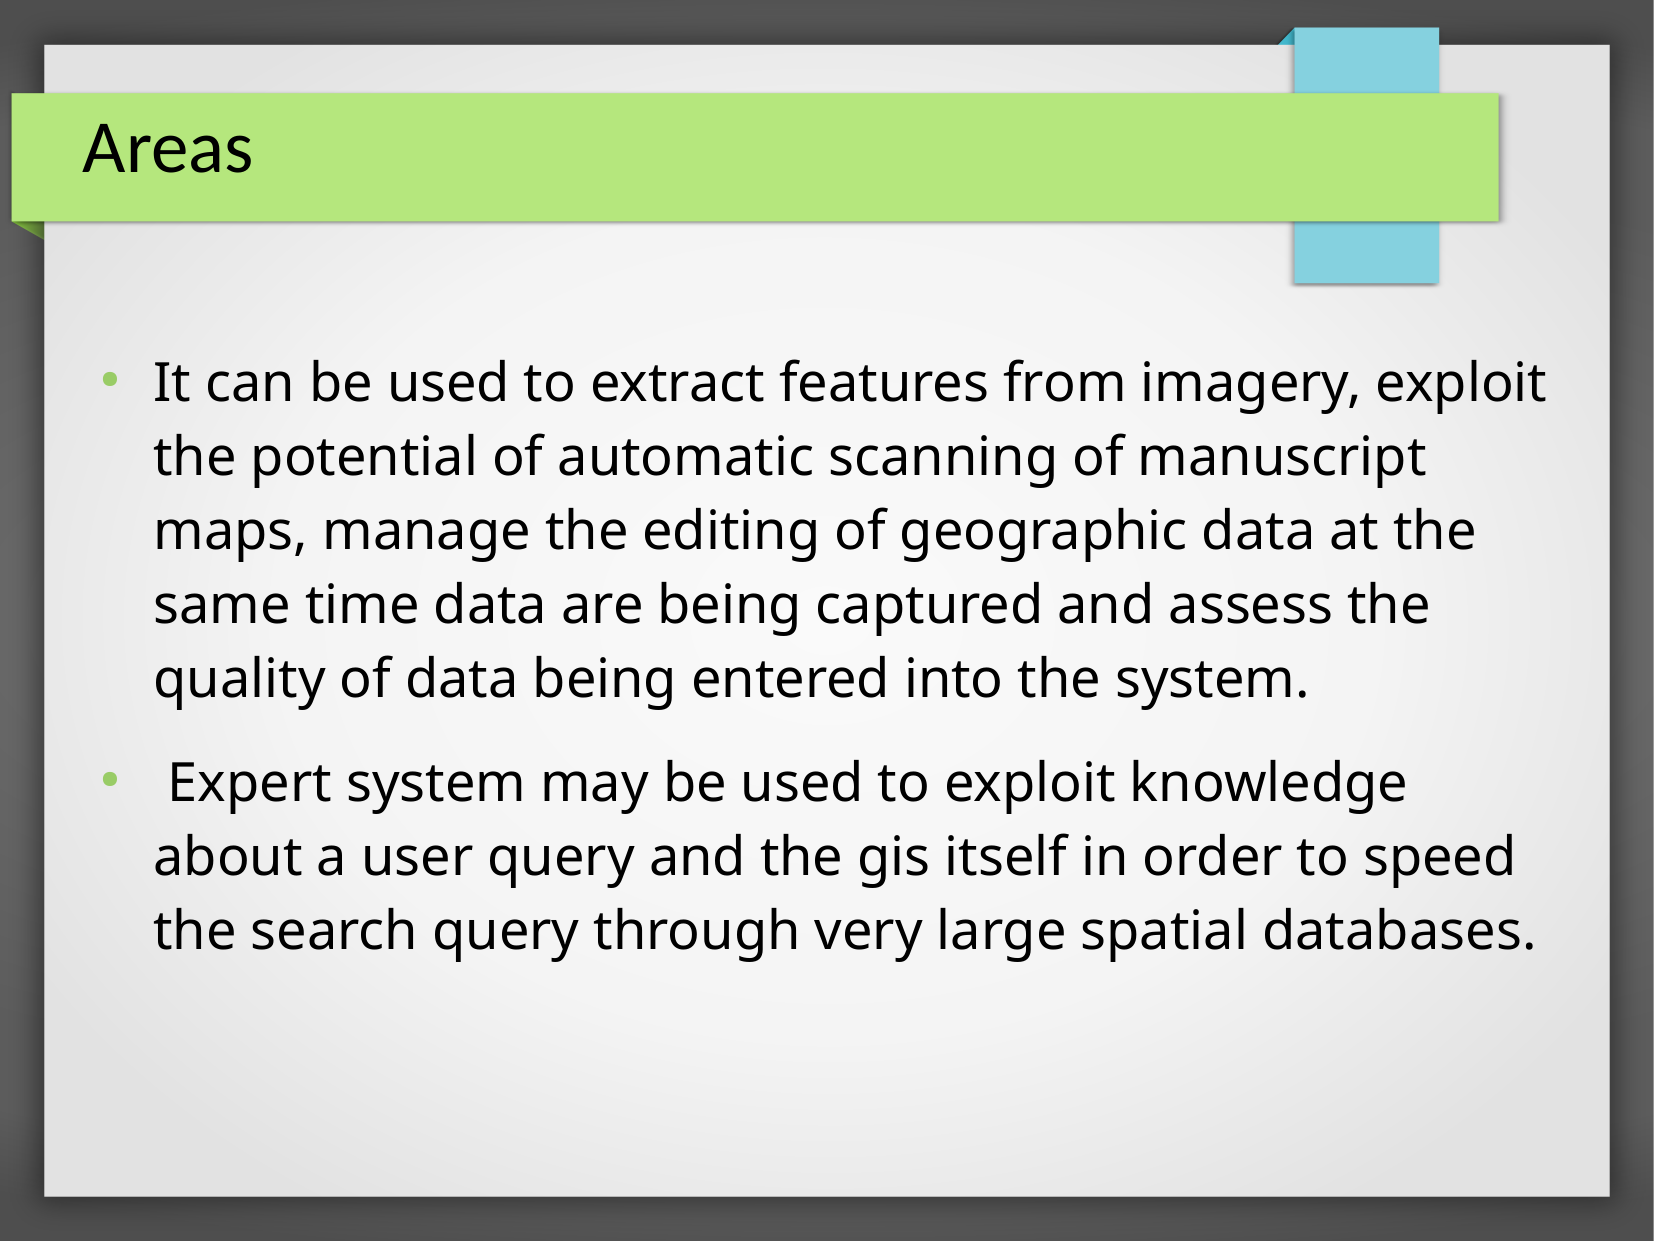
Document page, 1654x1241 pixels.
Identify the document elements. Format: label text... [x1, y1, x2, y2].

title Areas [82, 94, 1264, 213]
list It can be used to extract features from imagery, exploit the potential of automatic scanning of manuscript maps, manage the editing of geographic data at the same time data are being captured and assess the quality of data being entered into the system. Expert system may be used to exploit knowledge about a user query and the gis itself in order to speed the search query through very large spatial databases. [82, 343, 1571, 1063]
picture [0, 0, 1654, 1241]
